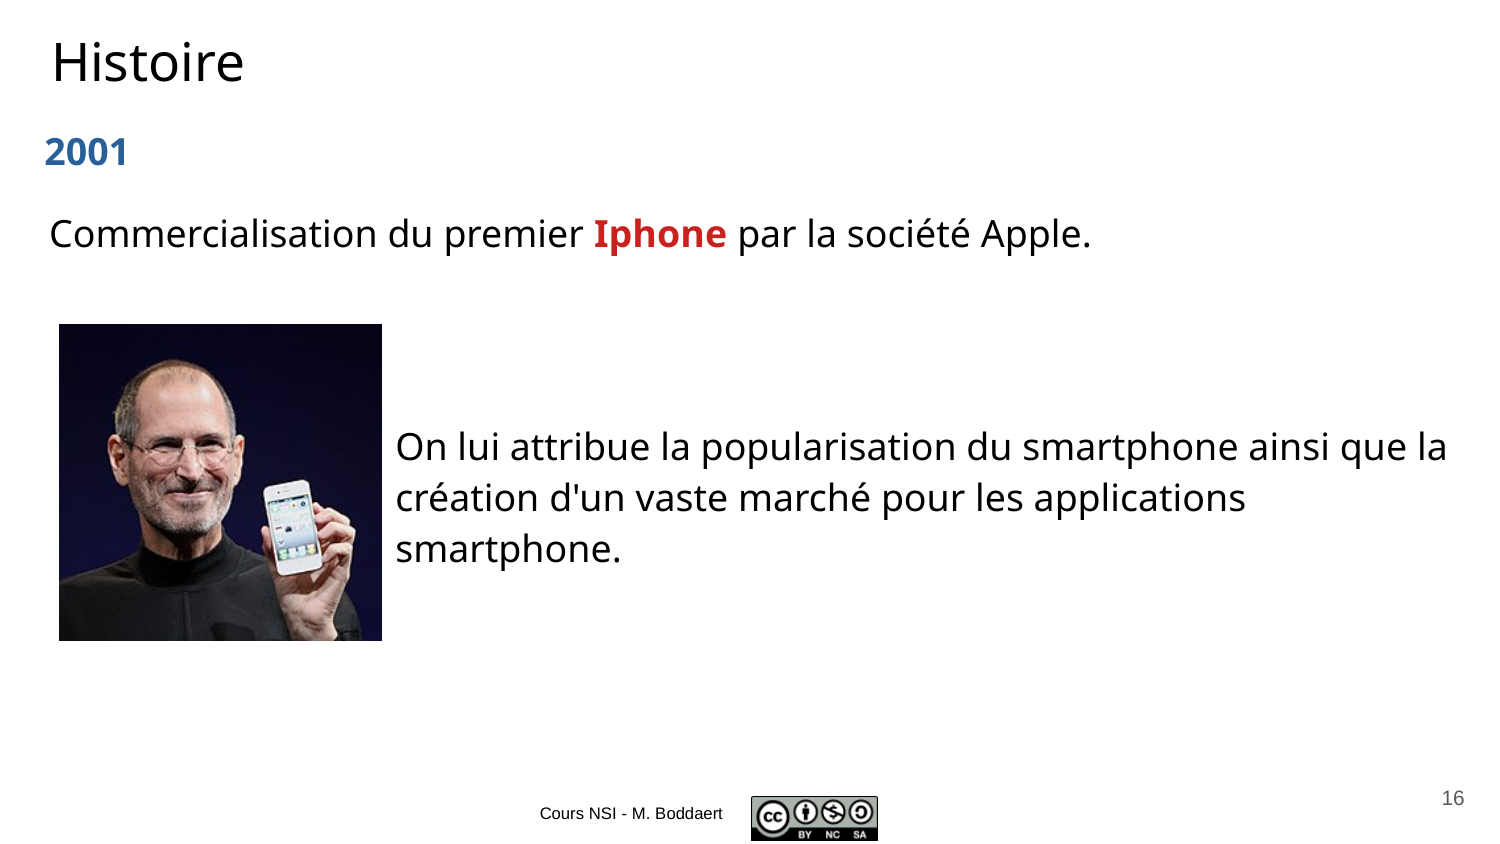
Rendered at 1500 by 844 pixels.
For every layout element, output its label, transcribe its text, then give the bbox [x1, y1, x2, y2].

text_box On lui attribue la popularisation du smartphone ainsi que la création d'un vaste marché pour les applications smartphone. [382, 413, 1497, 523]
title Histoire [51, 13, 1449, 108]
picture [751, 796, 878, 841]
text_box Commercialisation du premier Iphone par la société Apple. [34, 200, 1500, 266]
slide_number <numéro> [1389, 764, 1480, 830]
picture [59, 324, 382, 641]
text_box 2001 [29, 120, 1477, 178]
